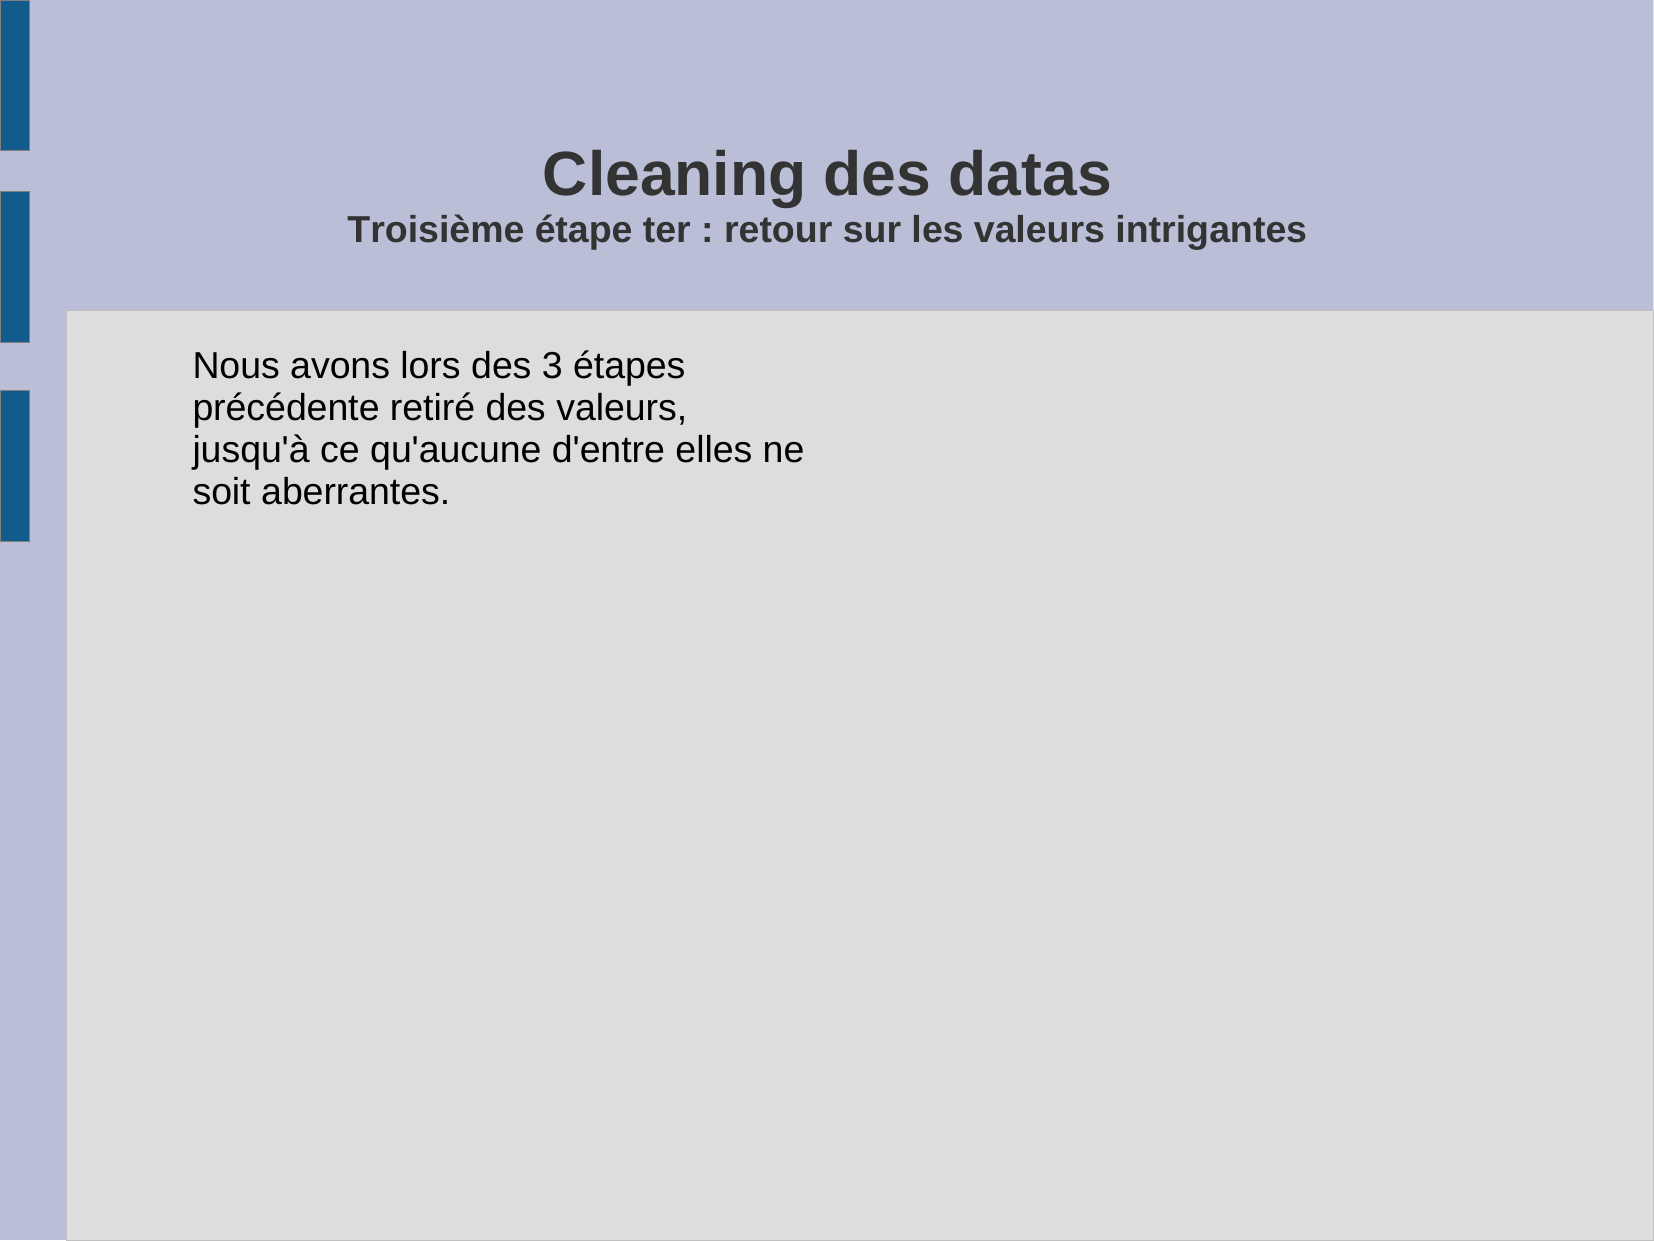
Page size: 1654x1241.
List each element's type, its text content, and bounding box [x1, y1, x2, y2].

list Nous avons lors des 3 étapes précédente retiré des valeurs, jusqu'à ce qu'aucune d'entre elles ne soit aberrantes. [121, 344, 811, 1127]
title Cleaning des datas Troisième étape ter : retour sur les valeurs intrigantes [121, 91, 1534, 299]
